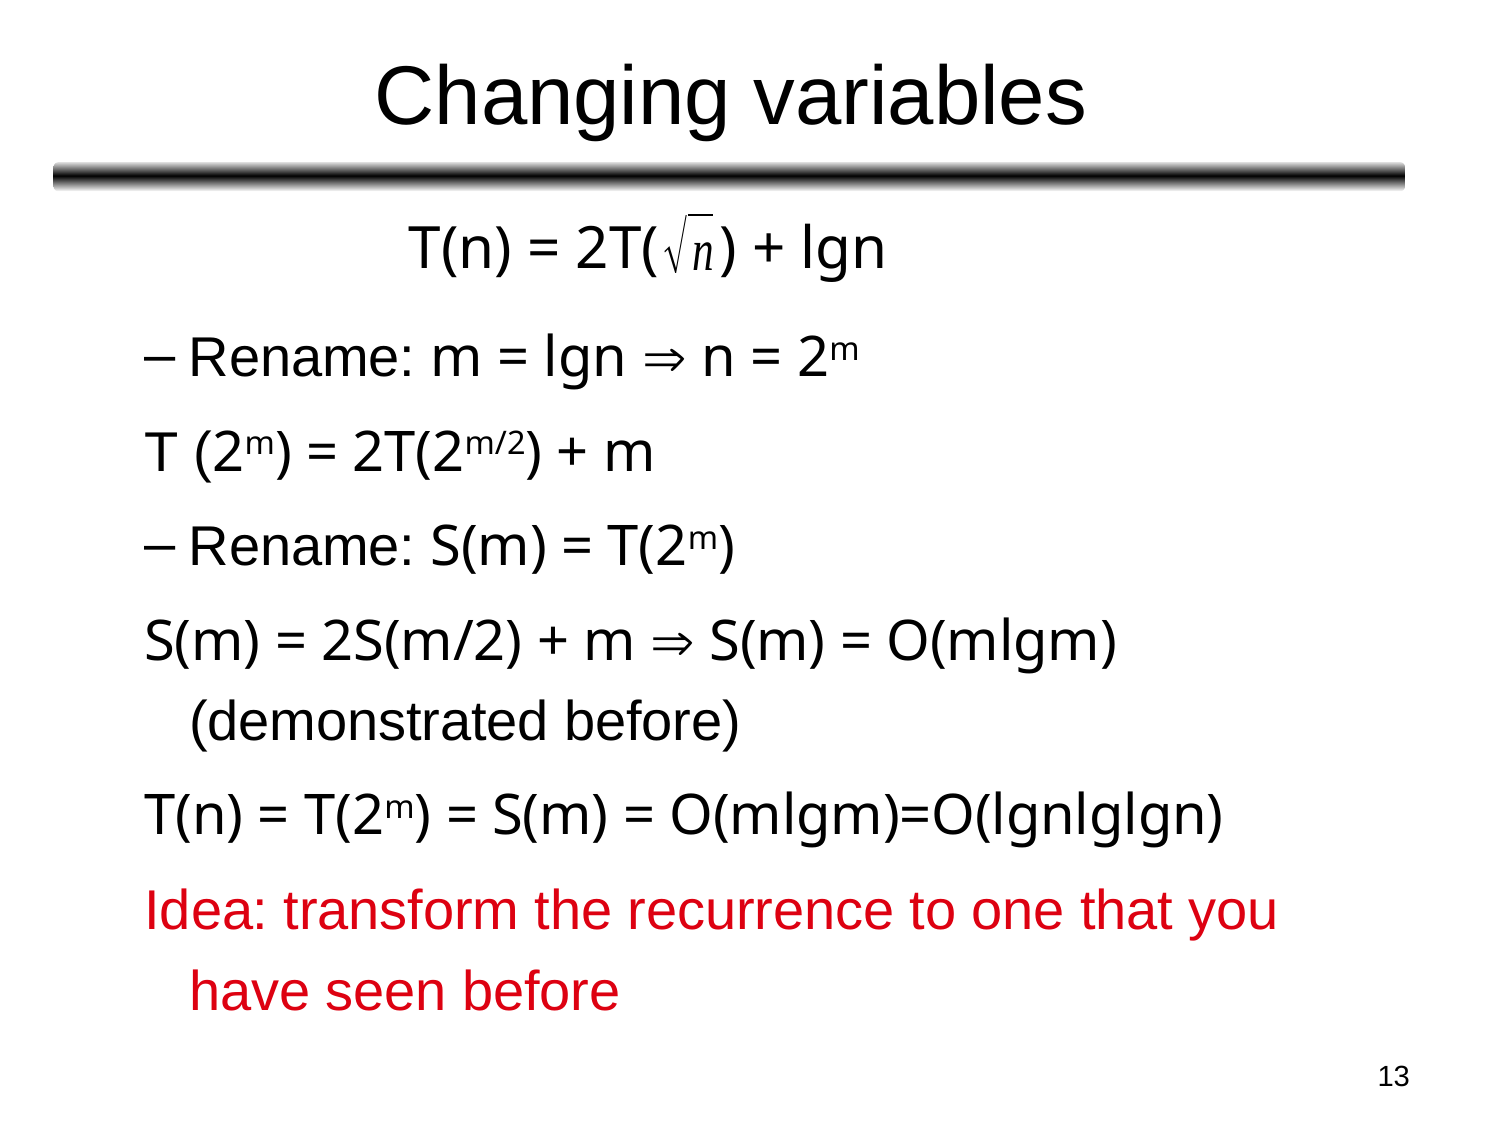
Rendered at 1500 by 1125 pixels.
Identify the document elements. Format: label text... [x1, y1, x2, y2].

title Changing variables [55, 16, 1406, 166]
list Rename: m = lgn  n = 2m T (2m) = 2T(2m/2) + m Rename: S(m) = T(2m) S(m) = 2S(m/2) + m  S(m) = O(mlgm) (demonstrated before) T(n) = T(2m) = S(m) = O(mlgm)=O(lgnlglgn) Idea: transform the recurrence to one that you have seen before [57, 299, 1408, 1033]
text_box T(n) = 2T( ) + lgn [306, 202, 1007, 288]
chart [653, 211, 729, 283]
